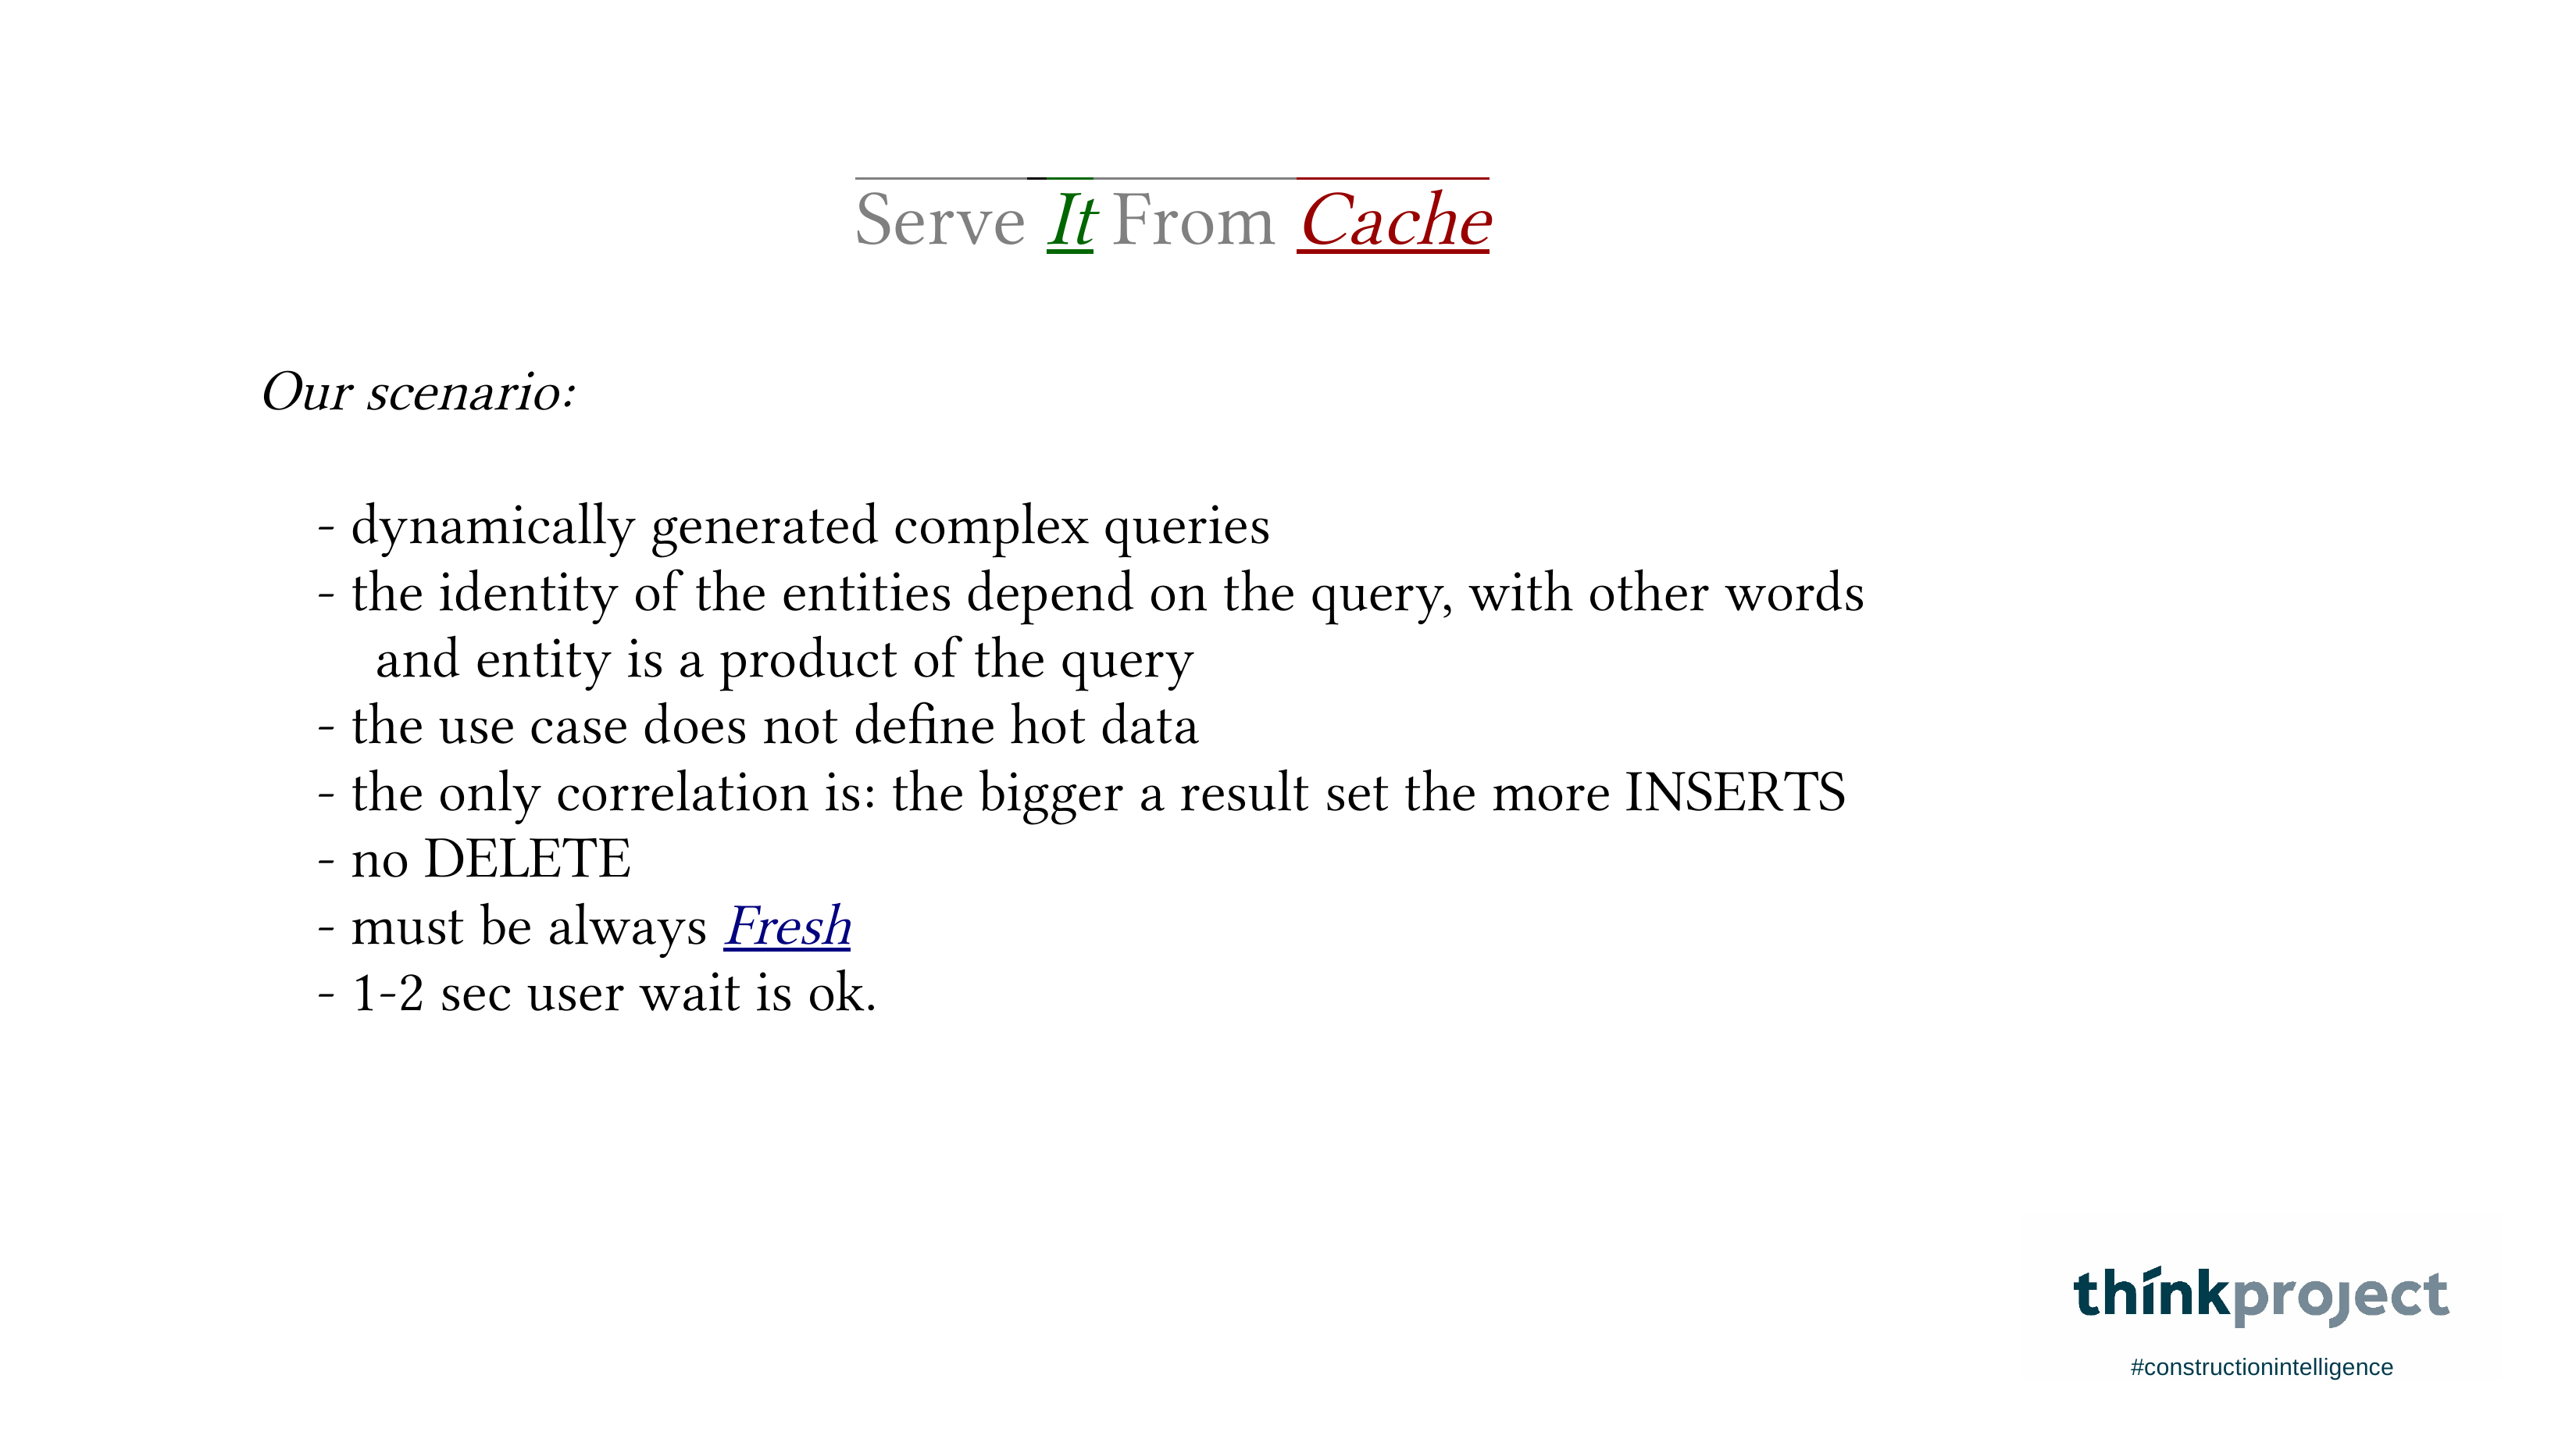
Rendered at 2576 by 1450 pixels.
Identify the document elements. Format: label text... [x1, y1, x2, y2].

text_box Our scenario: - dynamically generated complex queries - the identity of the entities depend on the query, with other words and entity is a product of the query - the use case does not define hot data - the only correlation is: the bigger a result set the more INSERTS - no DELETE - must be always Fresh - 1-2 sec user wait is ok. [246, 352, 2016, 1031]
picture [2021, 1212, 2502, 1380]
picture [2332, 1364, 2338, 1373]
text_box Serve It From Cache [824, 168, 1602, 329]
